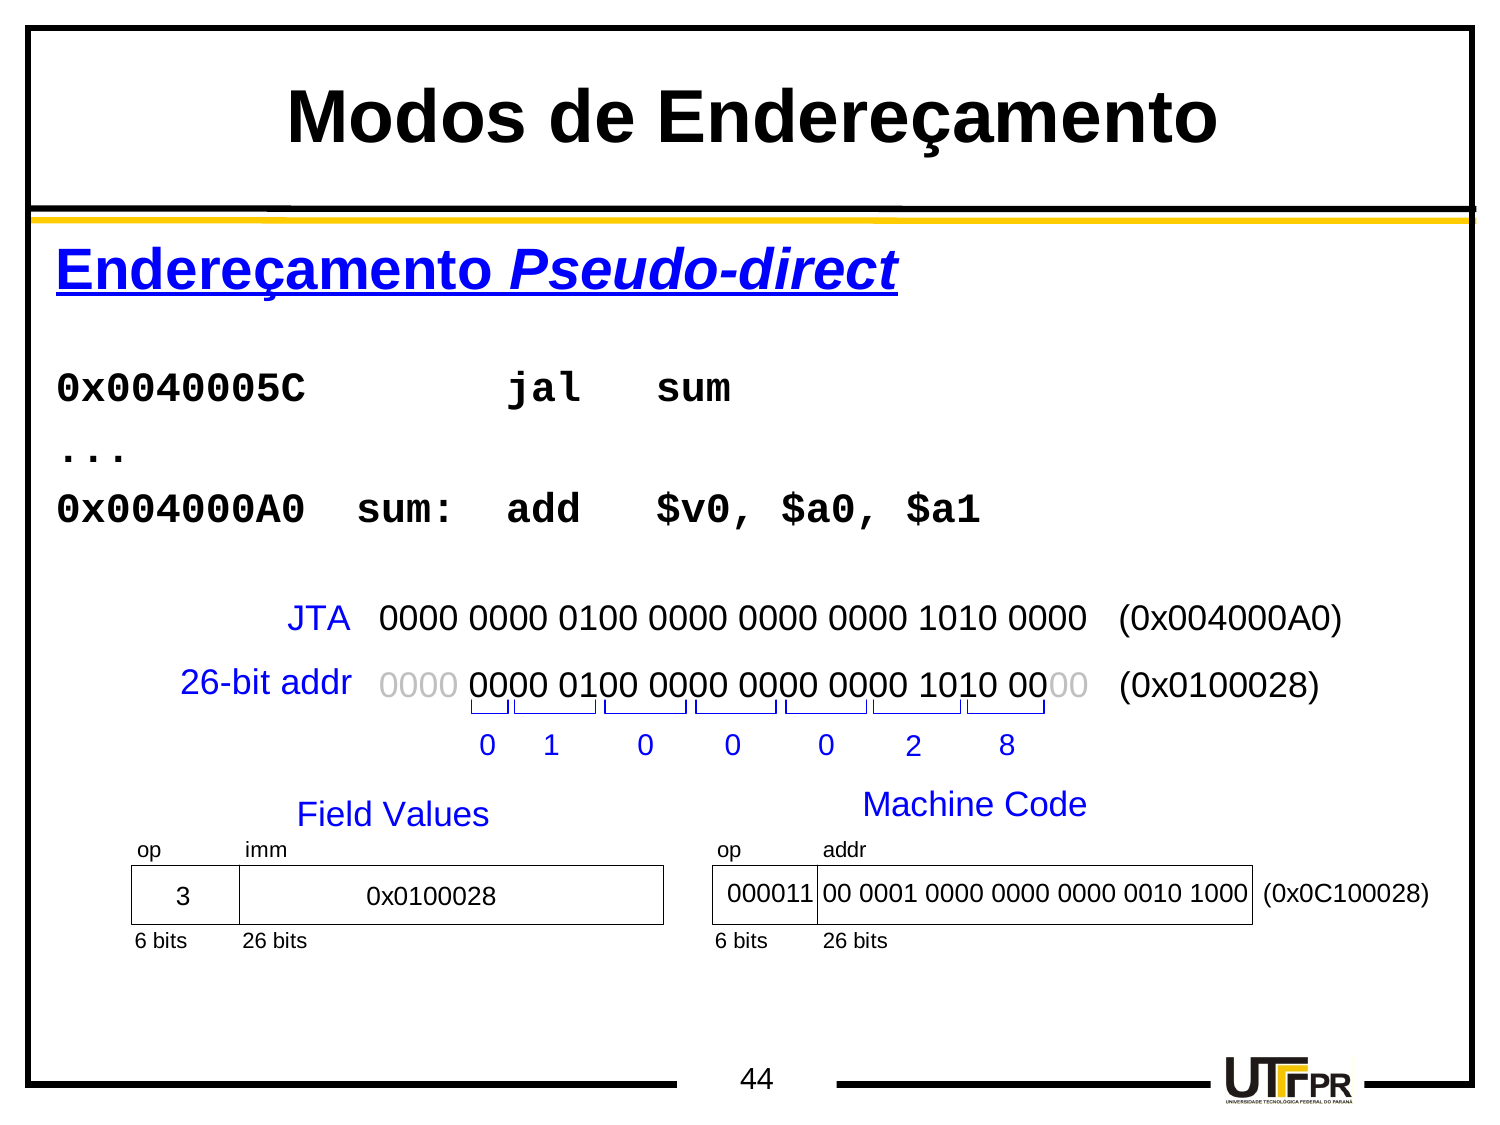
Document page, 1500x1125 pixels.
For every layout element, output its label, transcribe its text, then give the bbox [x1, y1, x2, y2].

chart [112, 580, 1463, 971]
list Endereçamento Pseudo-direct 0x0040005C jal sum ... 0x004000A0 sum: add $v0, $a0, $a1 [41, 231, 1447, 1125]
title Modos de Endereçamento [29, 29, 1477, 207]
